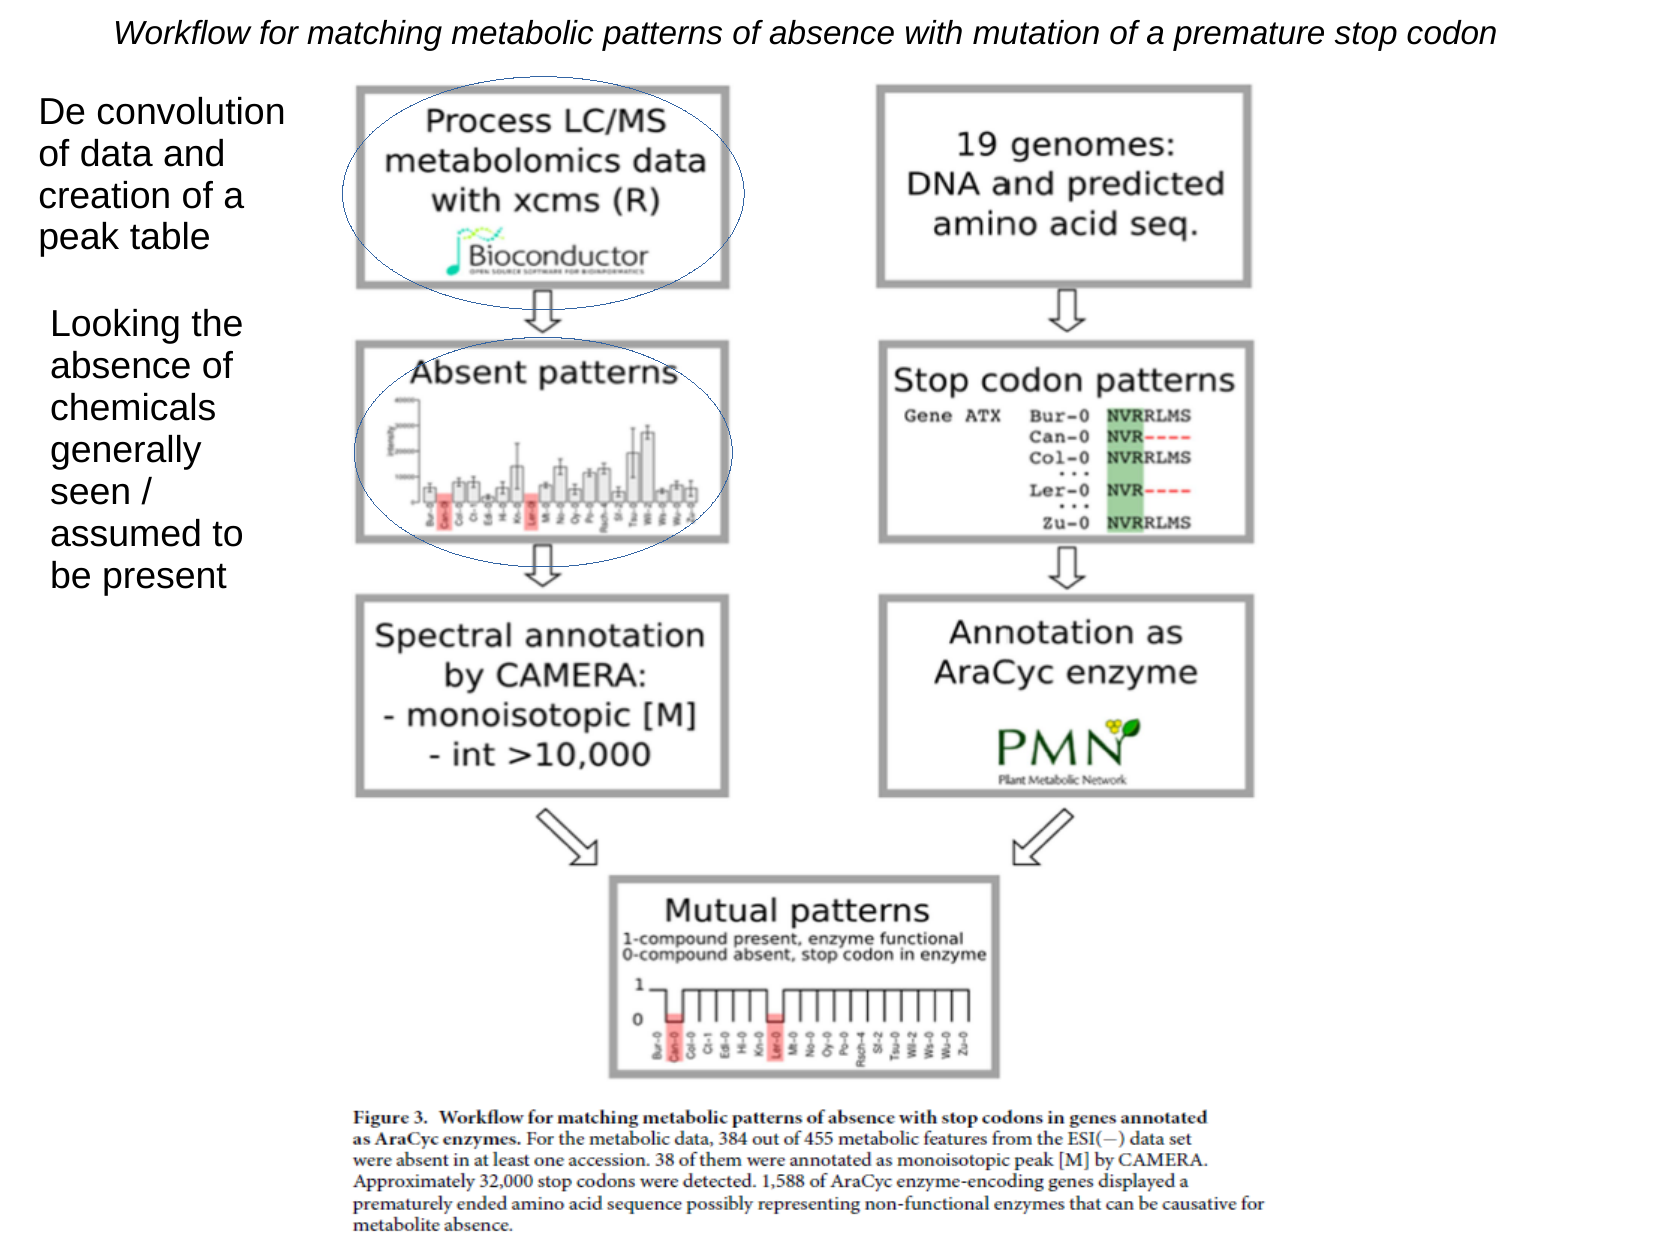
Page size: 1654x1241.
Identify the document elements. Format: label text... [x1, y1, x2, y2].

text_box Workflow for matching metabolic patterns of absence with mutation of a premature stop codon [98, 7, 1587, 107]
text_box Looking the absence of chemicals generally seen / assumed to be present [35, 295, 296, 605]
text_box [342, 107, 745, 310]
picture [280, 107, 1300, 1241]
text_box [354, 337, 733, 567]
text_box De convolution of data and creation of a peak table [23, 82, 331, 266]
